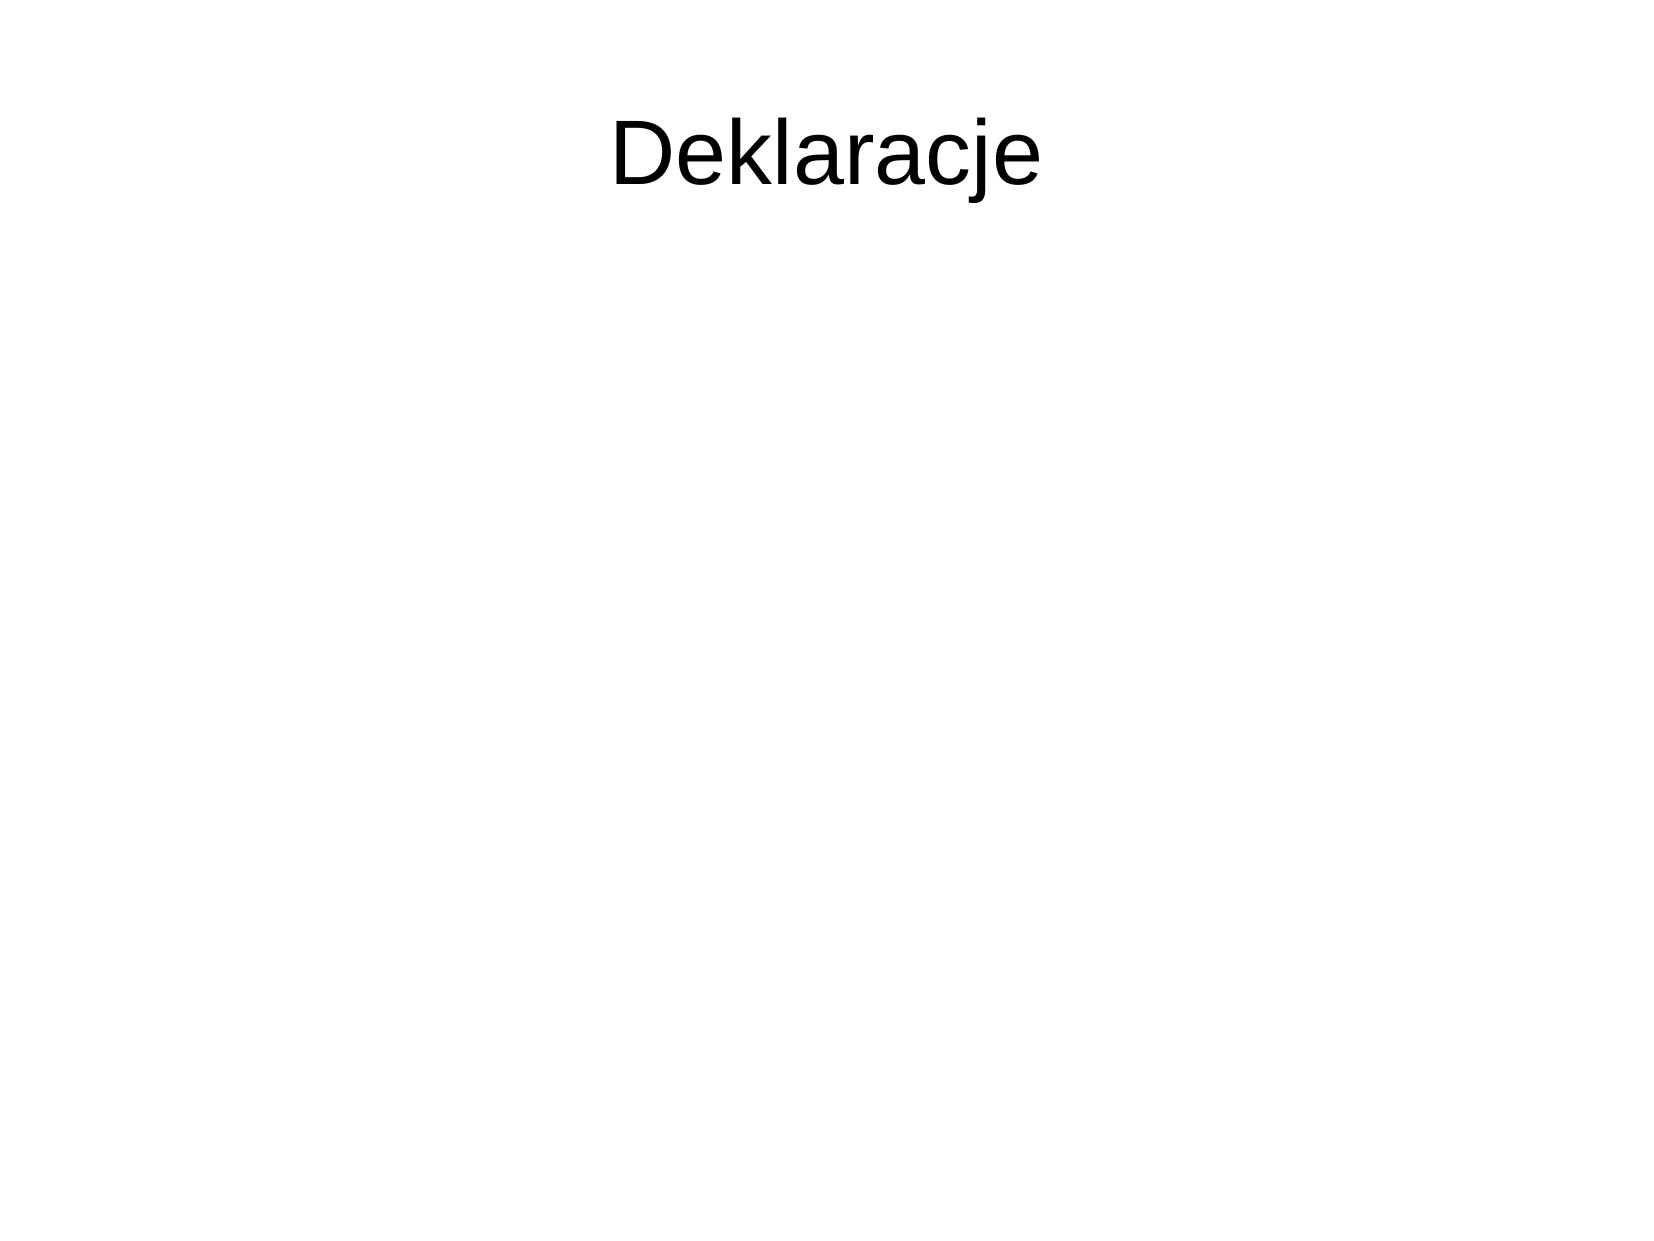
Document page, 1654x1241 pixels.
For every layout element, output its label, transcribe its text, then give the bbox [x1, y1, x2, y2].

title Deklaracje [82, 49, 1571, 257]
